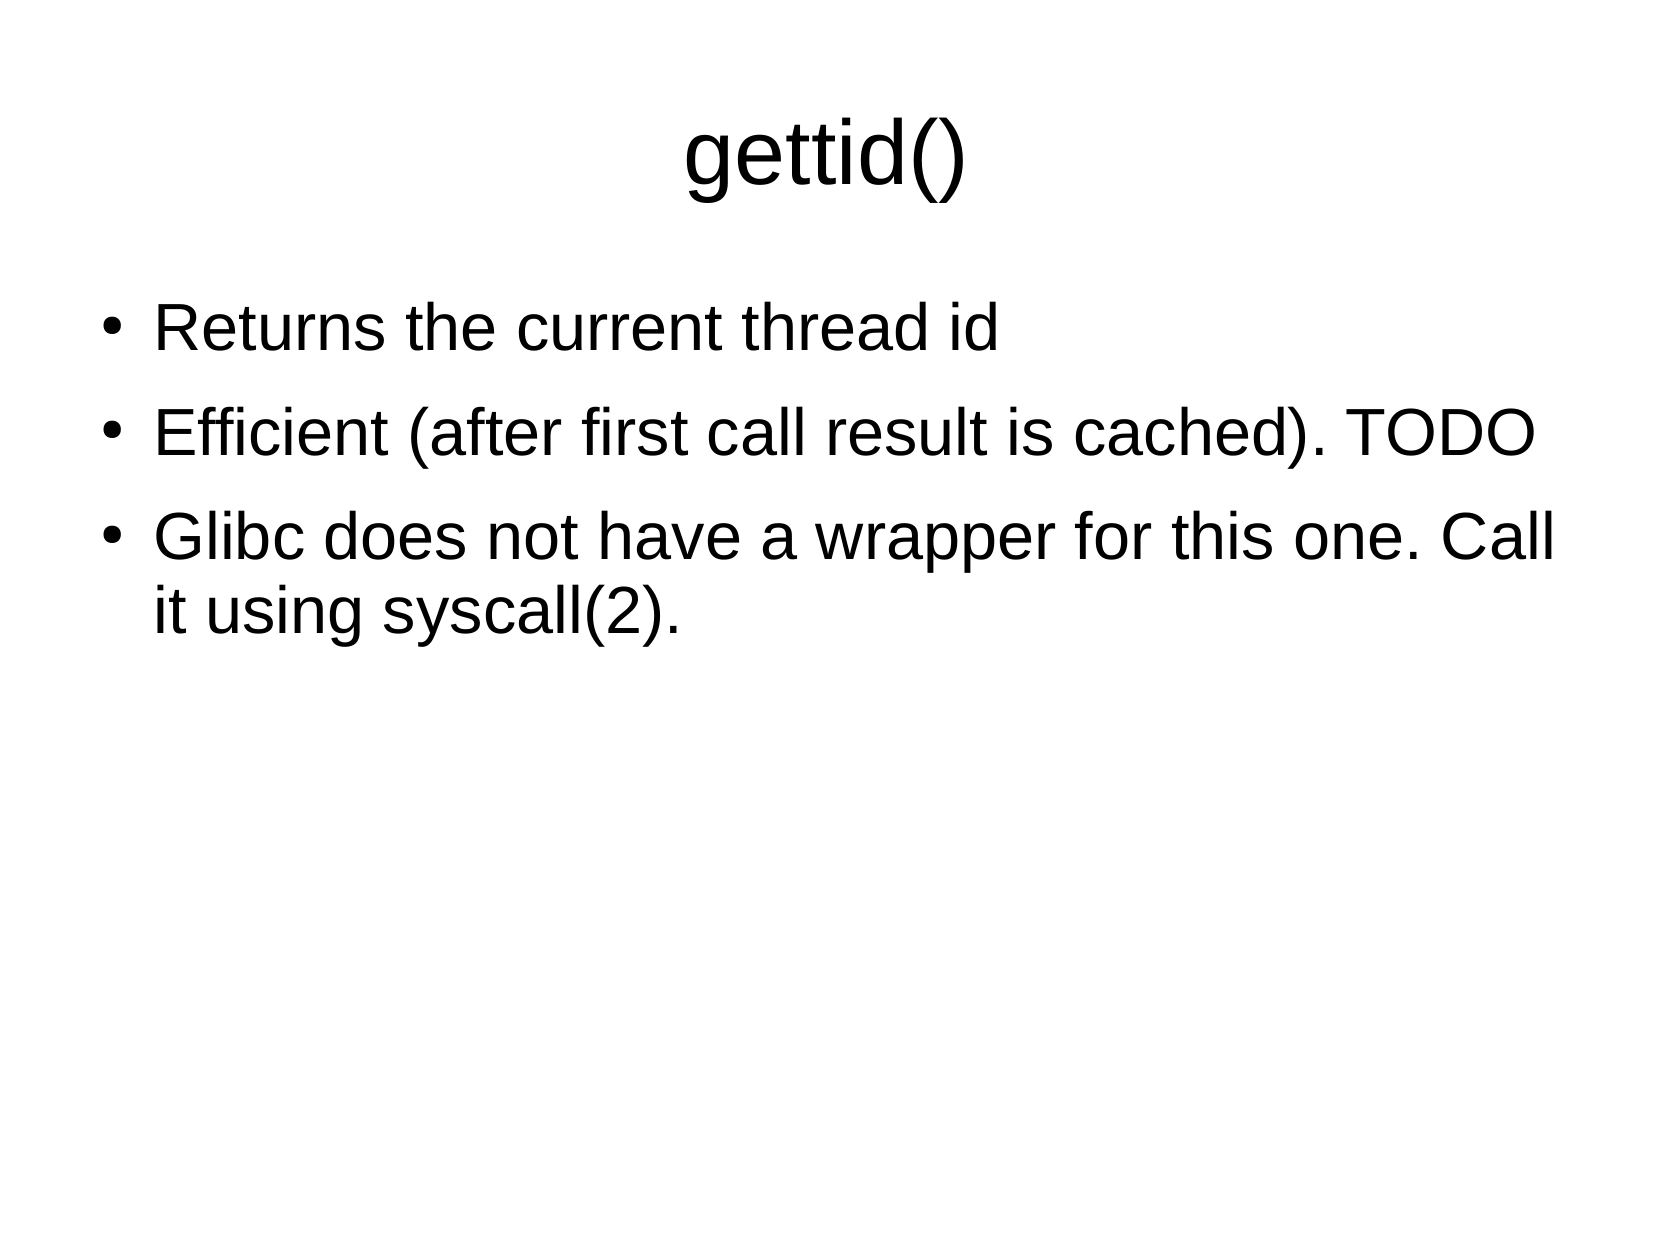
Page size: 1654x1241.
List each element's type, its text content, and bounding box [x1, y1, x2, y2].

list Returns the current thread id Efficient (after first call result is cached). TODO Glibc does not have a wrapper for this one. Call it using syscall(2). [82, 290, 1571, 1109]
title gettid() [82, 49, 1571, 257]
